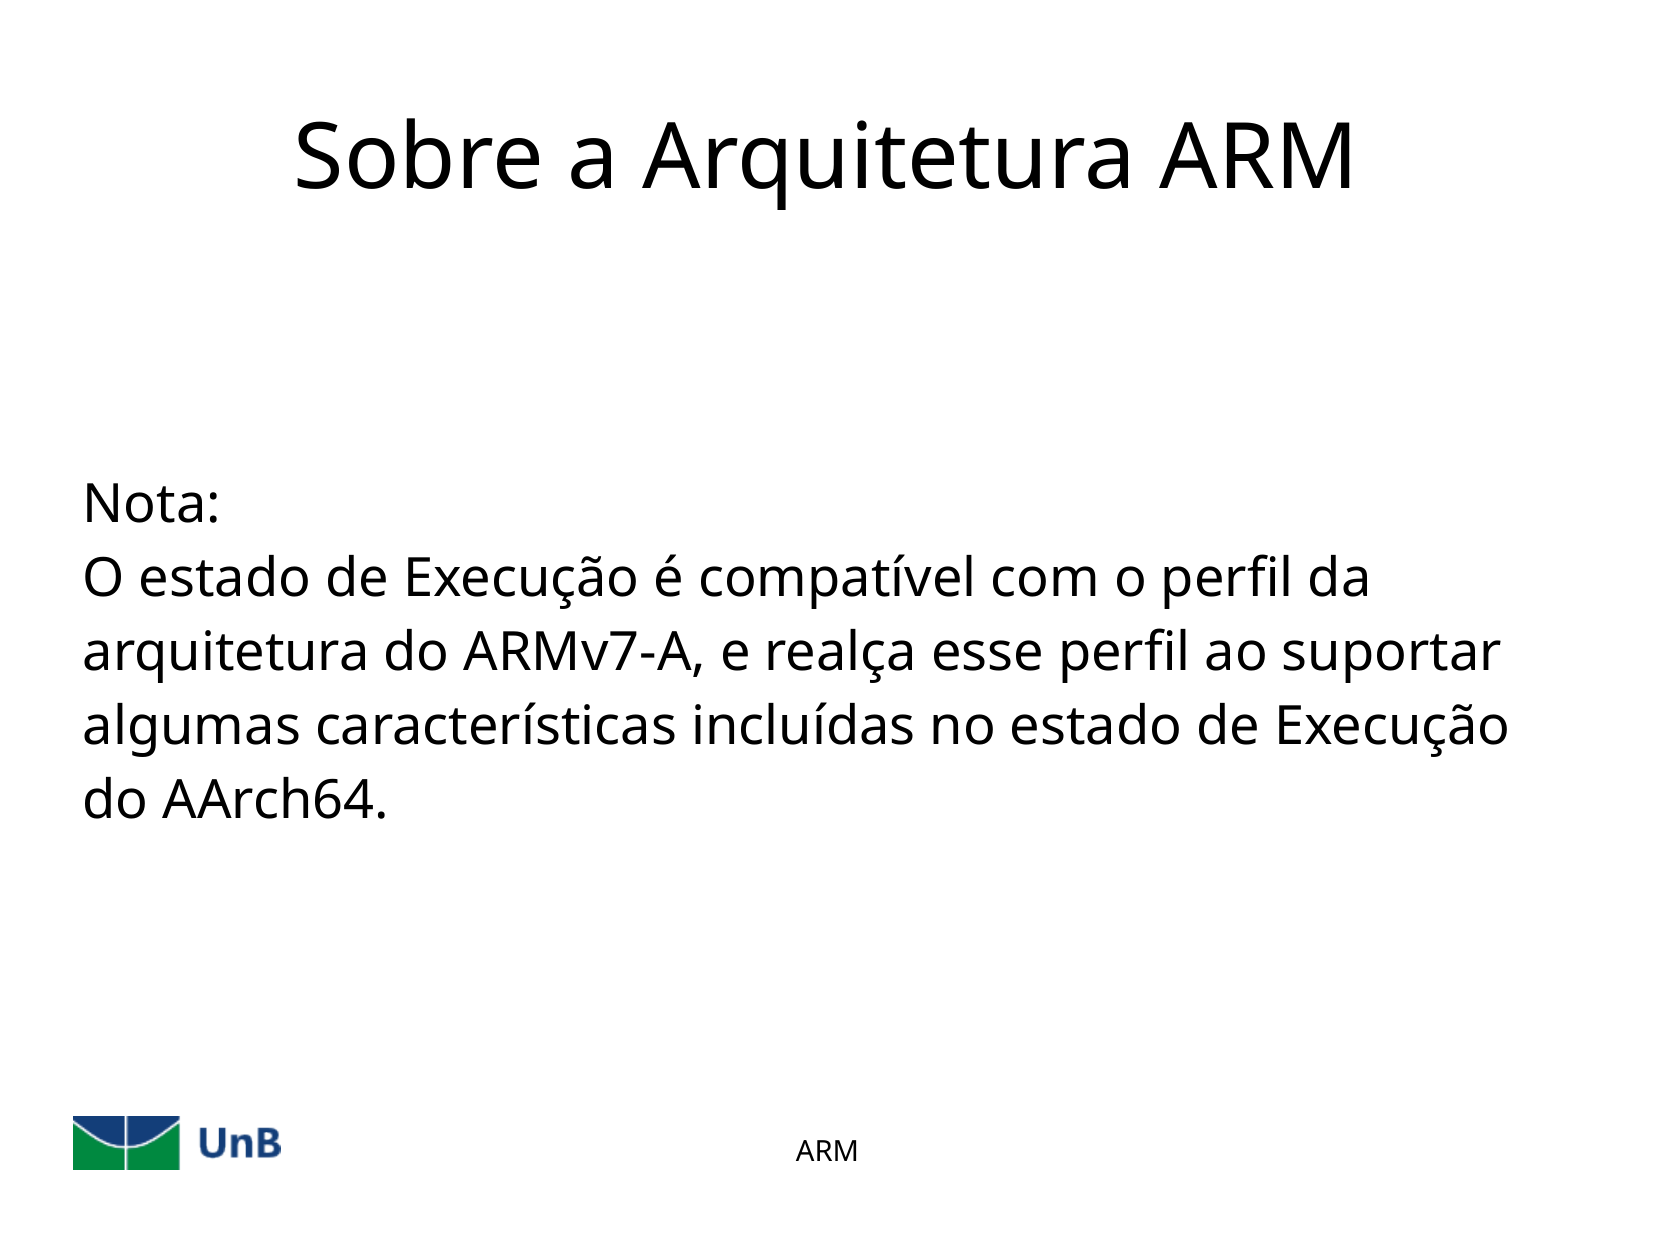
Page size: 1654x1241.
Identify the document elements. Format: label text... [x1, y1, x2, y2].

picture [73, 1116, 281, 1170]
title Sobre a Arquitetura ARM [82, 49, 1571, 257]
subtitle Nota: O estado de Execução é compatível com o perfil da arquitetura do ARMv7-A, e realça esse perfil ao suportar algumas características incluídas no estado de Execução do AArch64. [82, 290, 1538, 1010]
